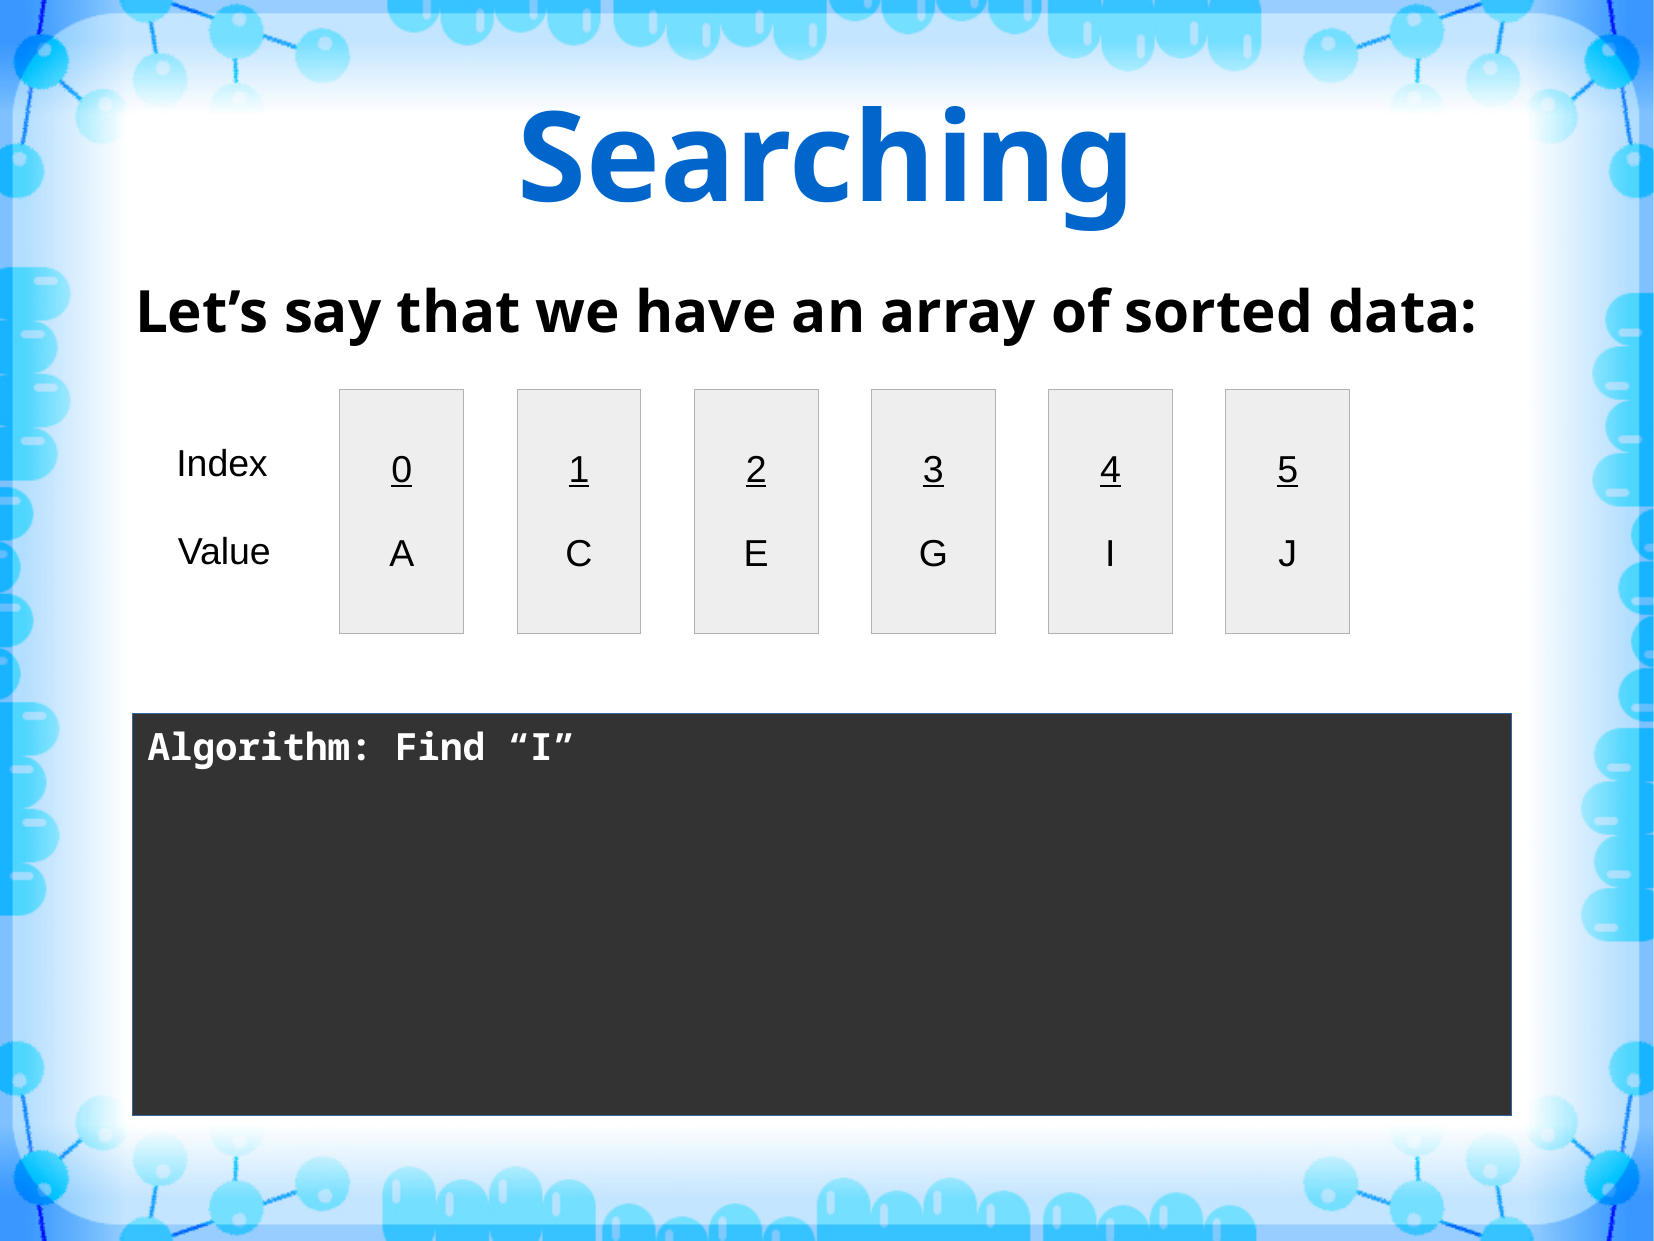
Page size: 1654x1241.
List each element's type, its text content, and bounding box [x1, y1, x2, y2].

text_box Value [122, 522, 327, 580]
text_box 4 I [1048, 389, 1173, 634]
text_box 0 A [339, 389, 464, 634]
text_box 3 G [871, 389, 996, 634]
text_box Index [119, 434, 325, 492]
text_box 2 E [694, 389, 819, 634]
picture [0, 0, 1654, 1241]
text_box 5 J [1225, 389, 1350, 634]
title Searching [82, 49, 1571, 257]
text_box Let’s say that we have an array of sorted data: [135, 270, 1509, 458]
text_box Algorithm: Find “I” [132, 713, 1512, 1116]
text_box 1 C [517, 389, 641, 634]
